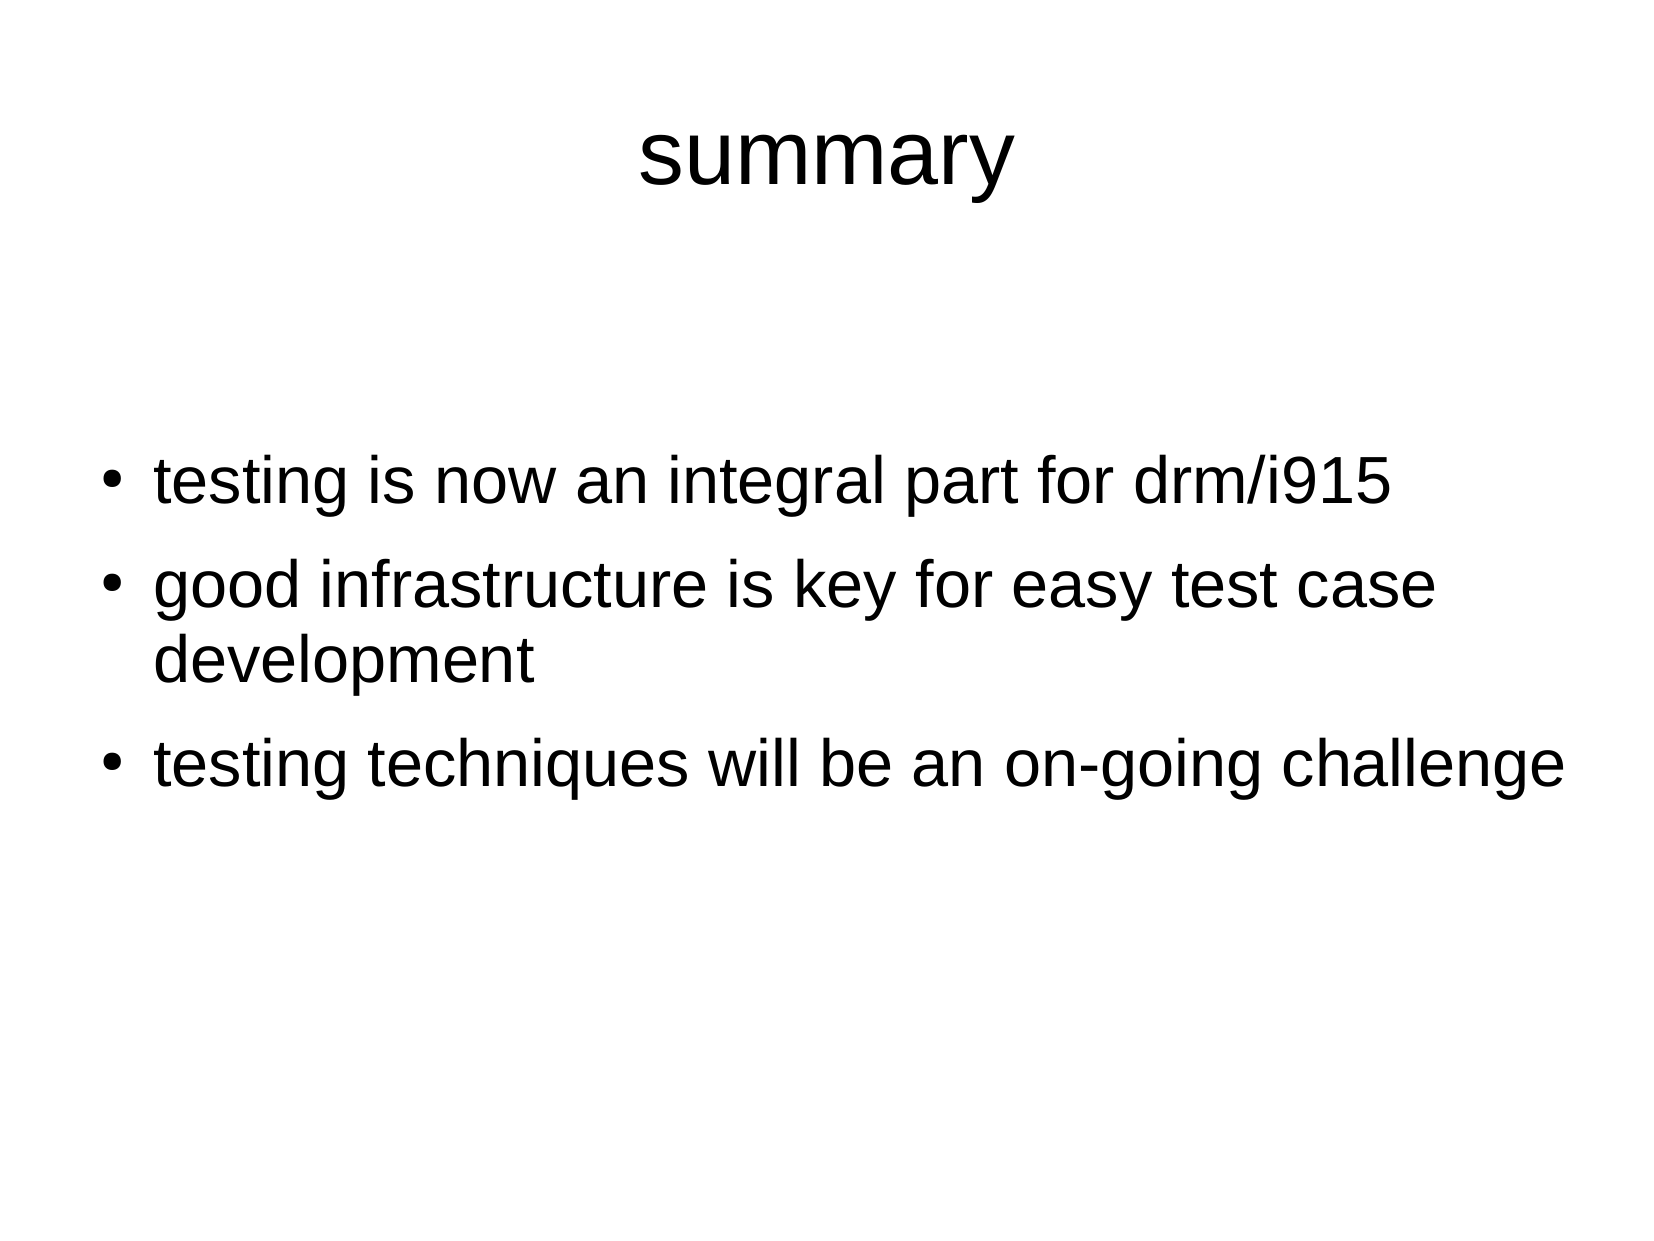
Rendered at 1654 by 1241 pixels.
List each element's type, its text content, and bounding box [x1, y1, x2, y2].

list testing is now an integral part for drm/i915 good infrastructure is key for easy test case development testing techniques will be an on-going challenge [82, 442, 1571, 1032]
title summary [82, 49, 1571, 257]
